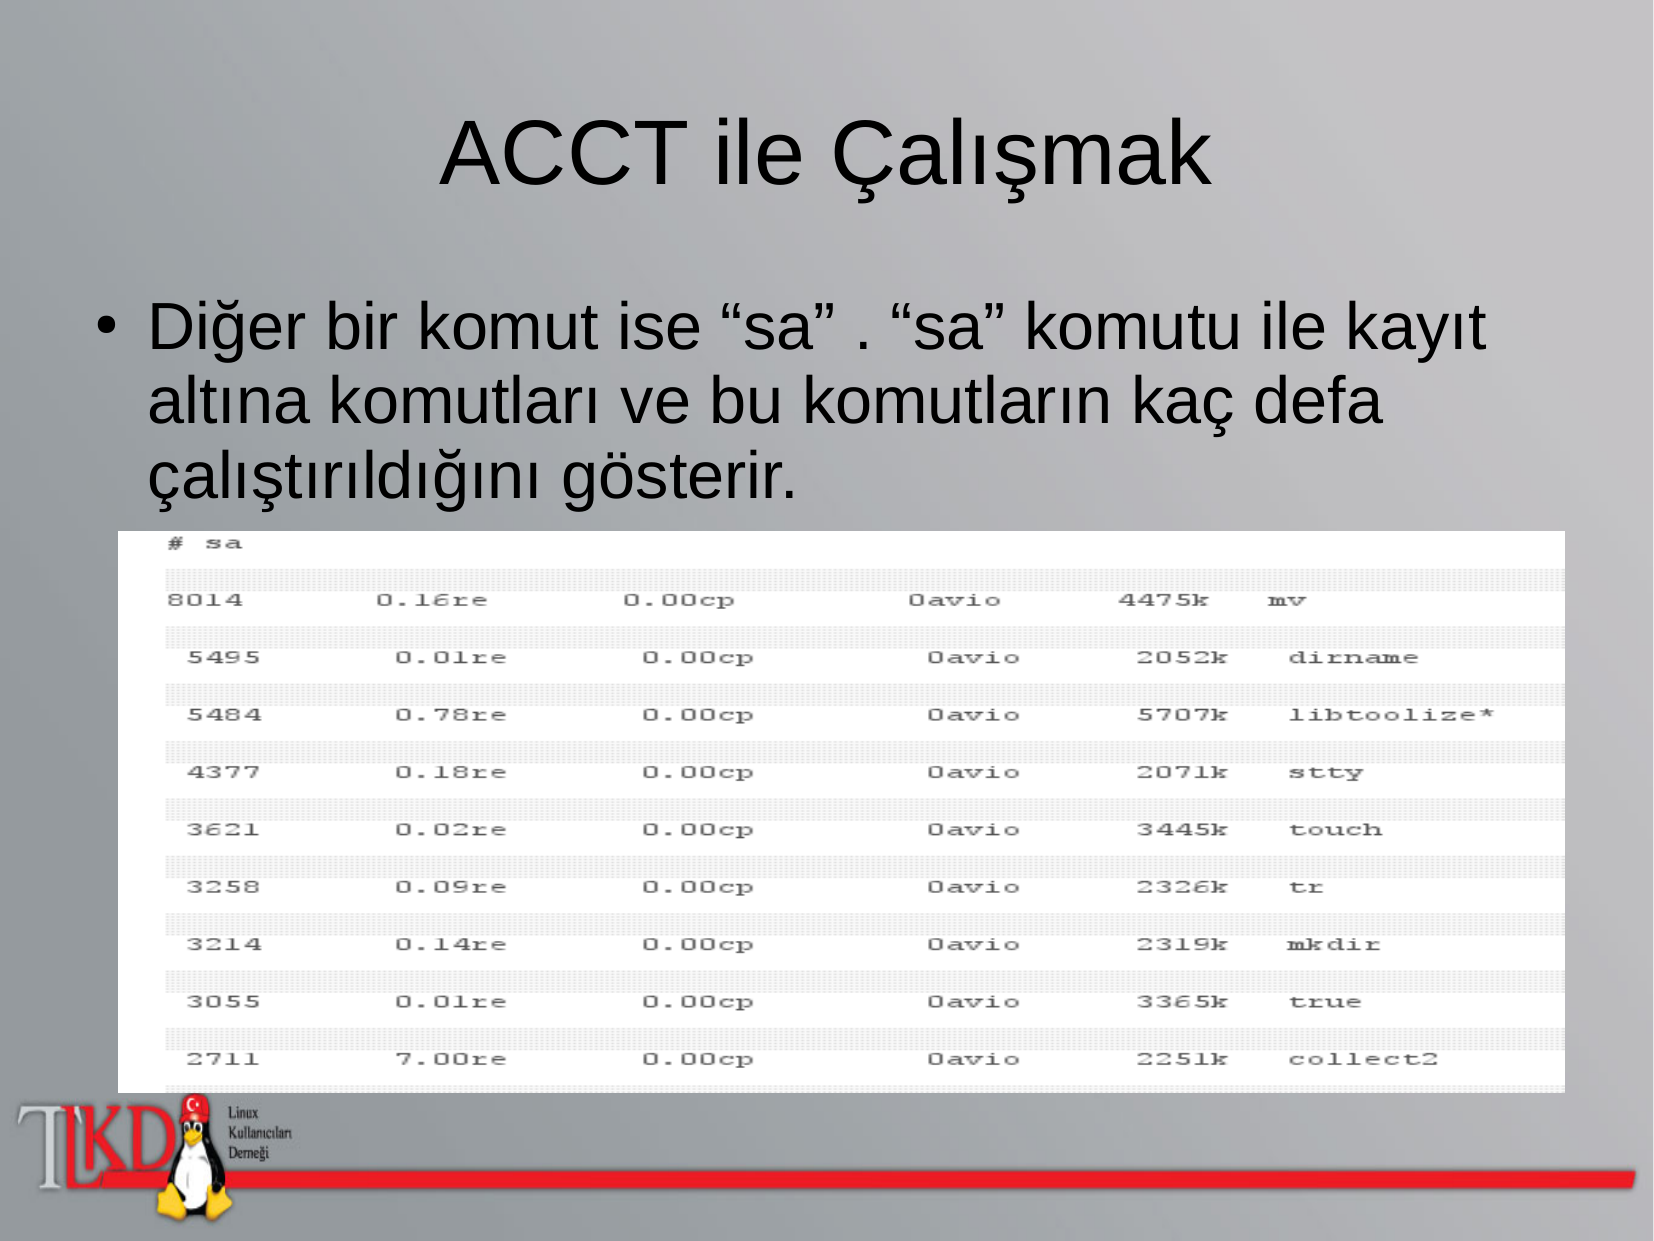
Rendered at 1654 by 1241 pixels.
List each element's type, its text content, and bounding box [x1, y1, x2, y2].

picture [0, 0, 1654, 1241]
list Diğer bir komut ise “sa” . “sa” komutu ile kayıt altına komutları ve bu komutların kaç defa çalıştırıldığını gösterir. [76, 288, 1565, 532]
title ACCT ile Çalışmak [82, 49, 1571, 257]
